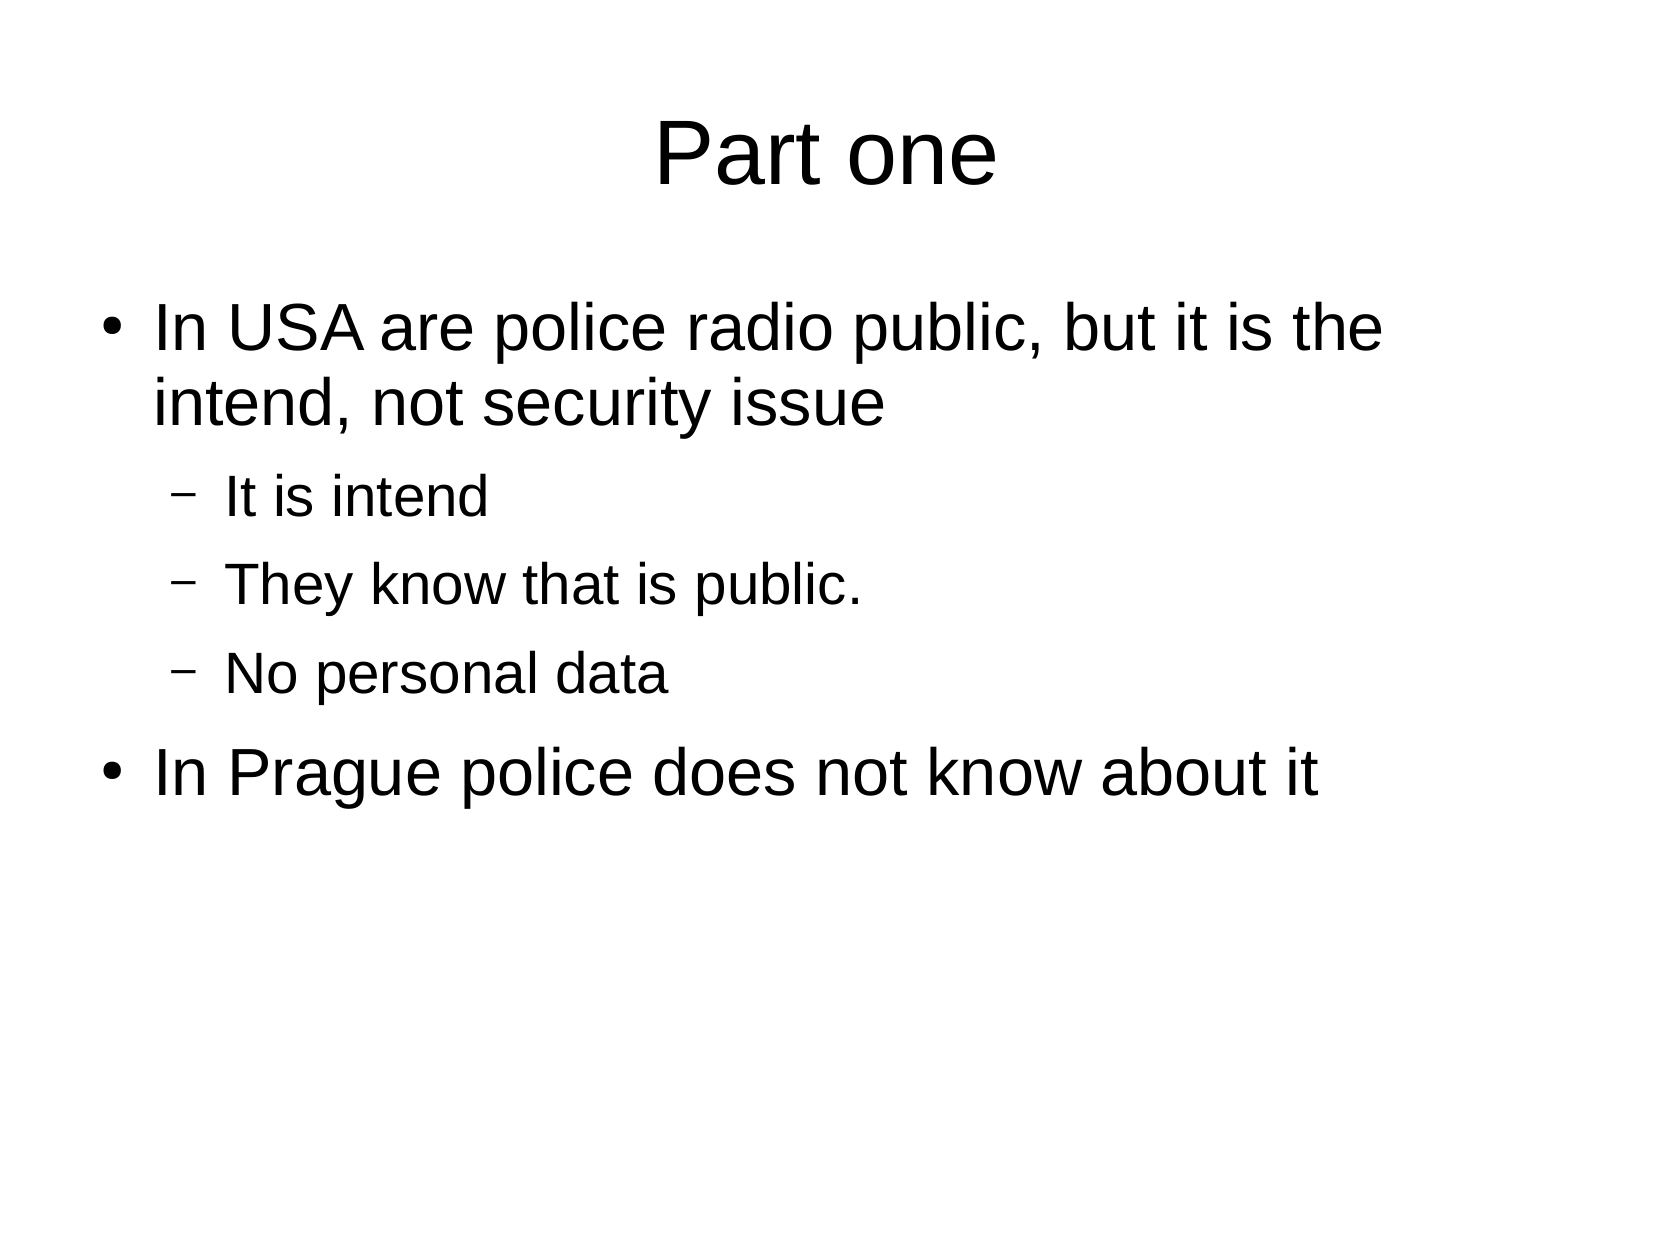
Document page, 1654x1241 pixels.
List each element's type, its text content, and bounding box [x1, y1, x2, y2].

list In USA are police radio public, but it is the intend, not security issue It is intend They know that is public. No personal data In Prague police does not know about it [82, 290, 1571, 1010]
title Part one [82, 49, 1571, 257]
